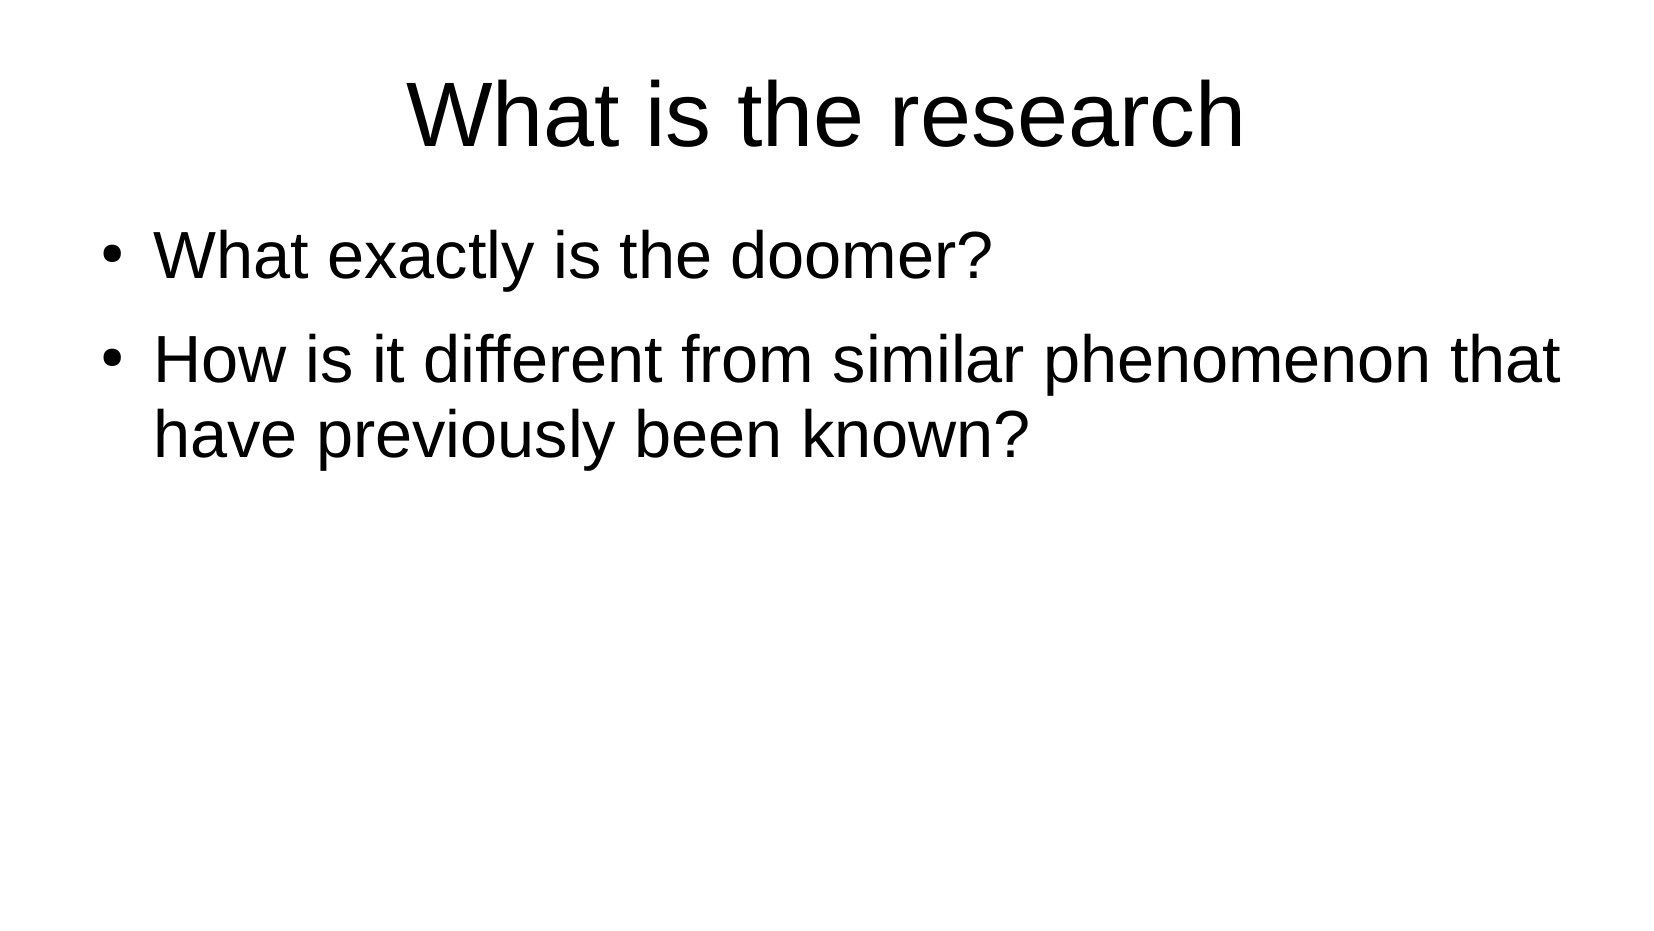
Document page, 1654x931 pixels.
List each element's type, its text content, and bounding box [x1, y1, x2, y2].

title What is the research [82, 37, 1571, 193]
list What exactly is the doomer? How is it different from similar phenomenon that have previously been known? [82, 217, 1571, 758]
